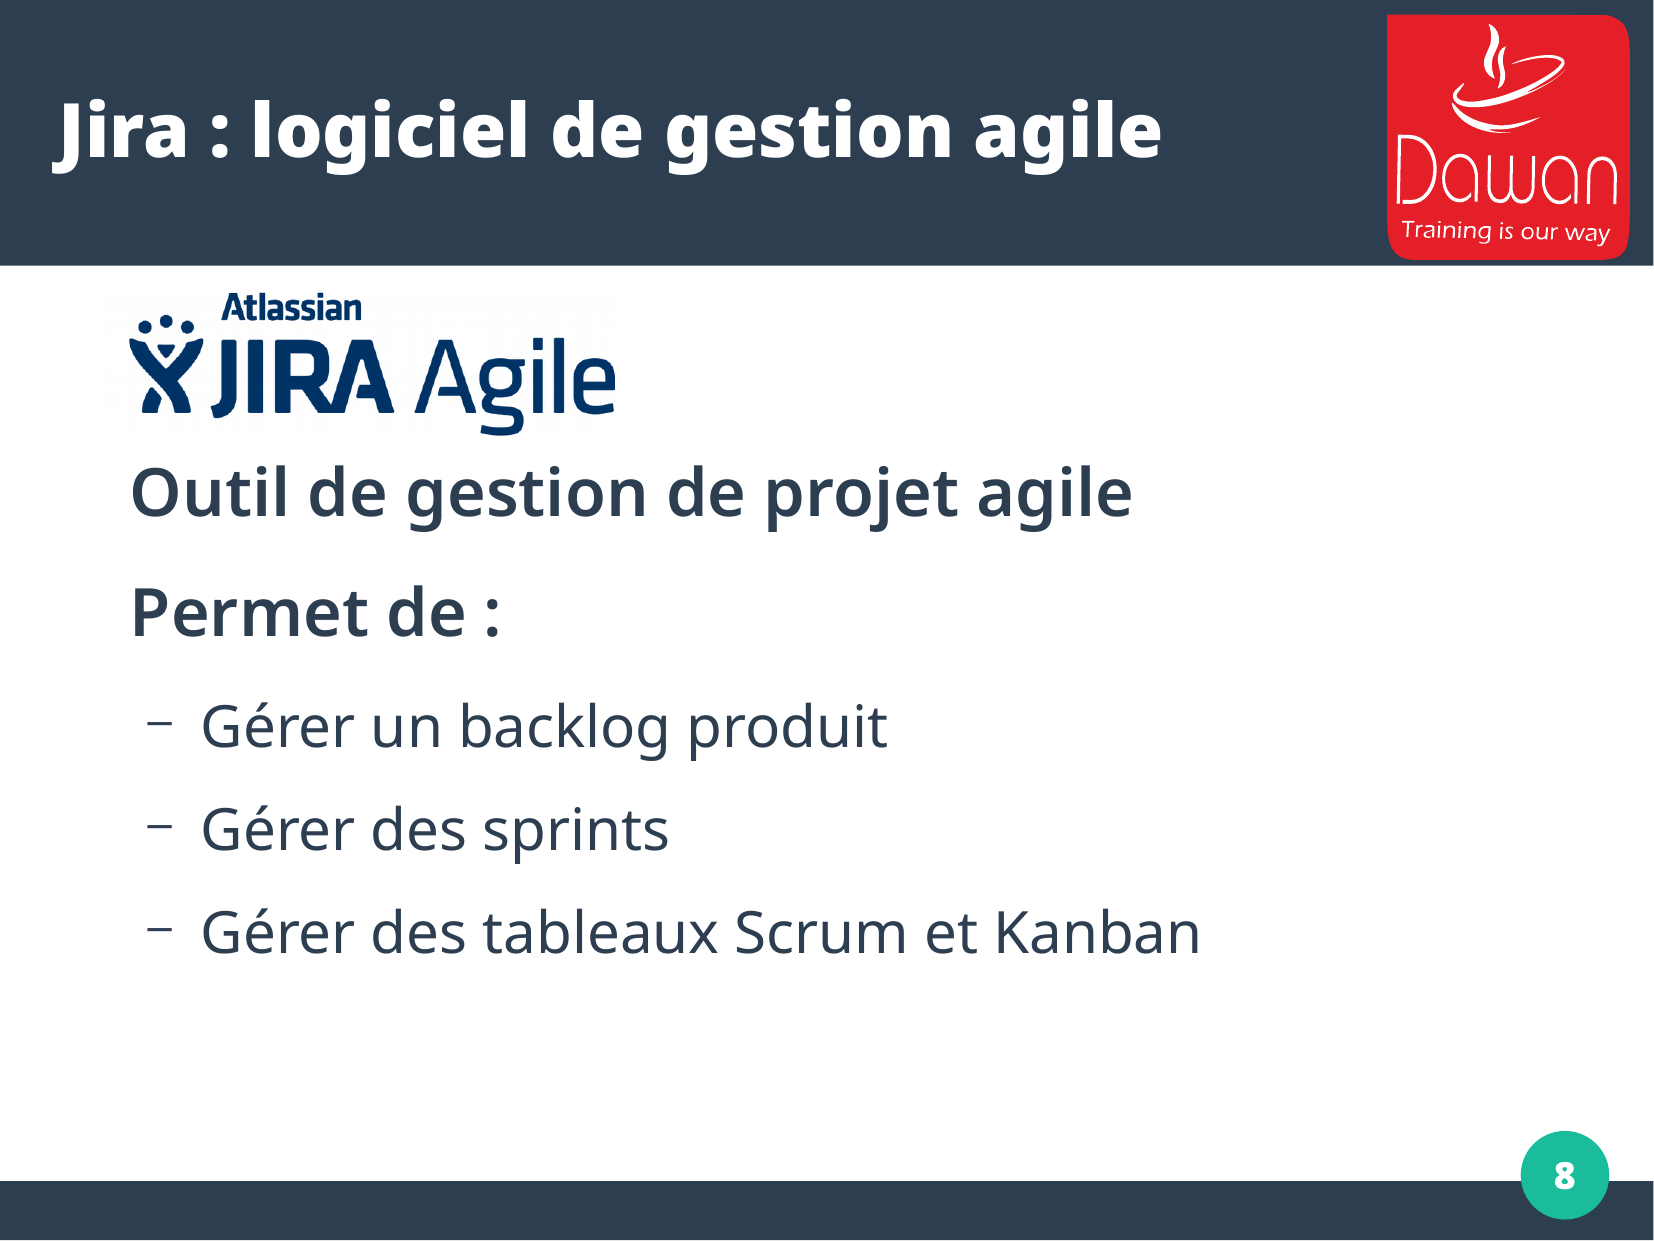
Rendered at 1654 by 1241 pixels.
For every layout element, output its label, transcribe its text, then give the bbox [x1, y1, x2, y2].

list Outil de gestion de projet agile Permet de : Gérer un backlog produit Gérer des sprints Gérer des tableaux Scrum et Kanban [59, 324, 1595, 1152]
picture [1387, 14, 1630, 260]
picture [102, 289, 620, 324]
title Jira : logiciel de gestion agile [59, 49, 1387, 207]
